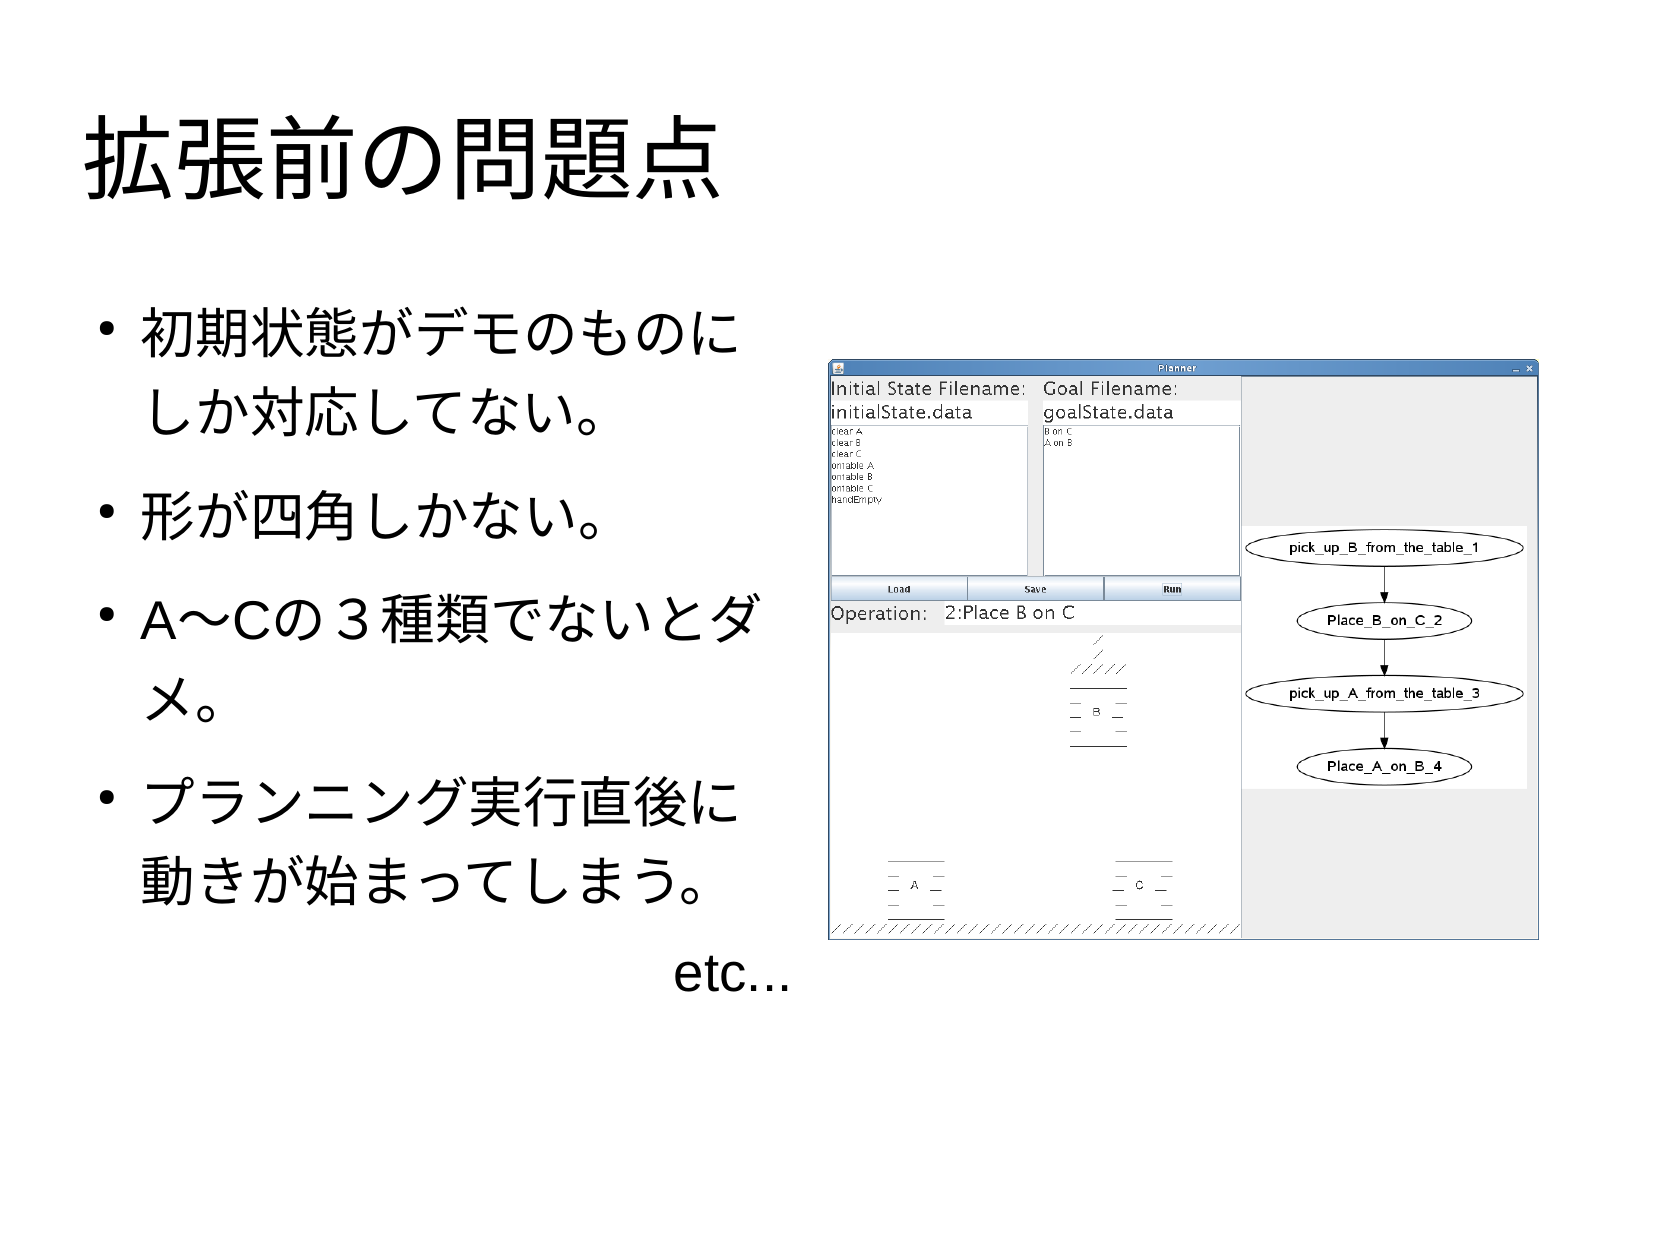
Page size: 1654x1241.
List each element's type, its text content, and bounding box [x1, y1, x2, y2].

title 拡張前の問題点 [82, 49, 1571, 257]
picture [828, 359, 1539, 940]
list 初期状態がデモのものにしか対応してない。 形が四角しかない。 A〜Cの３種類でないとダメ。 プランニング実行直後に動きが始まってしまう。 etc... [82, 290, 793, 1010]
